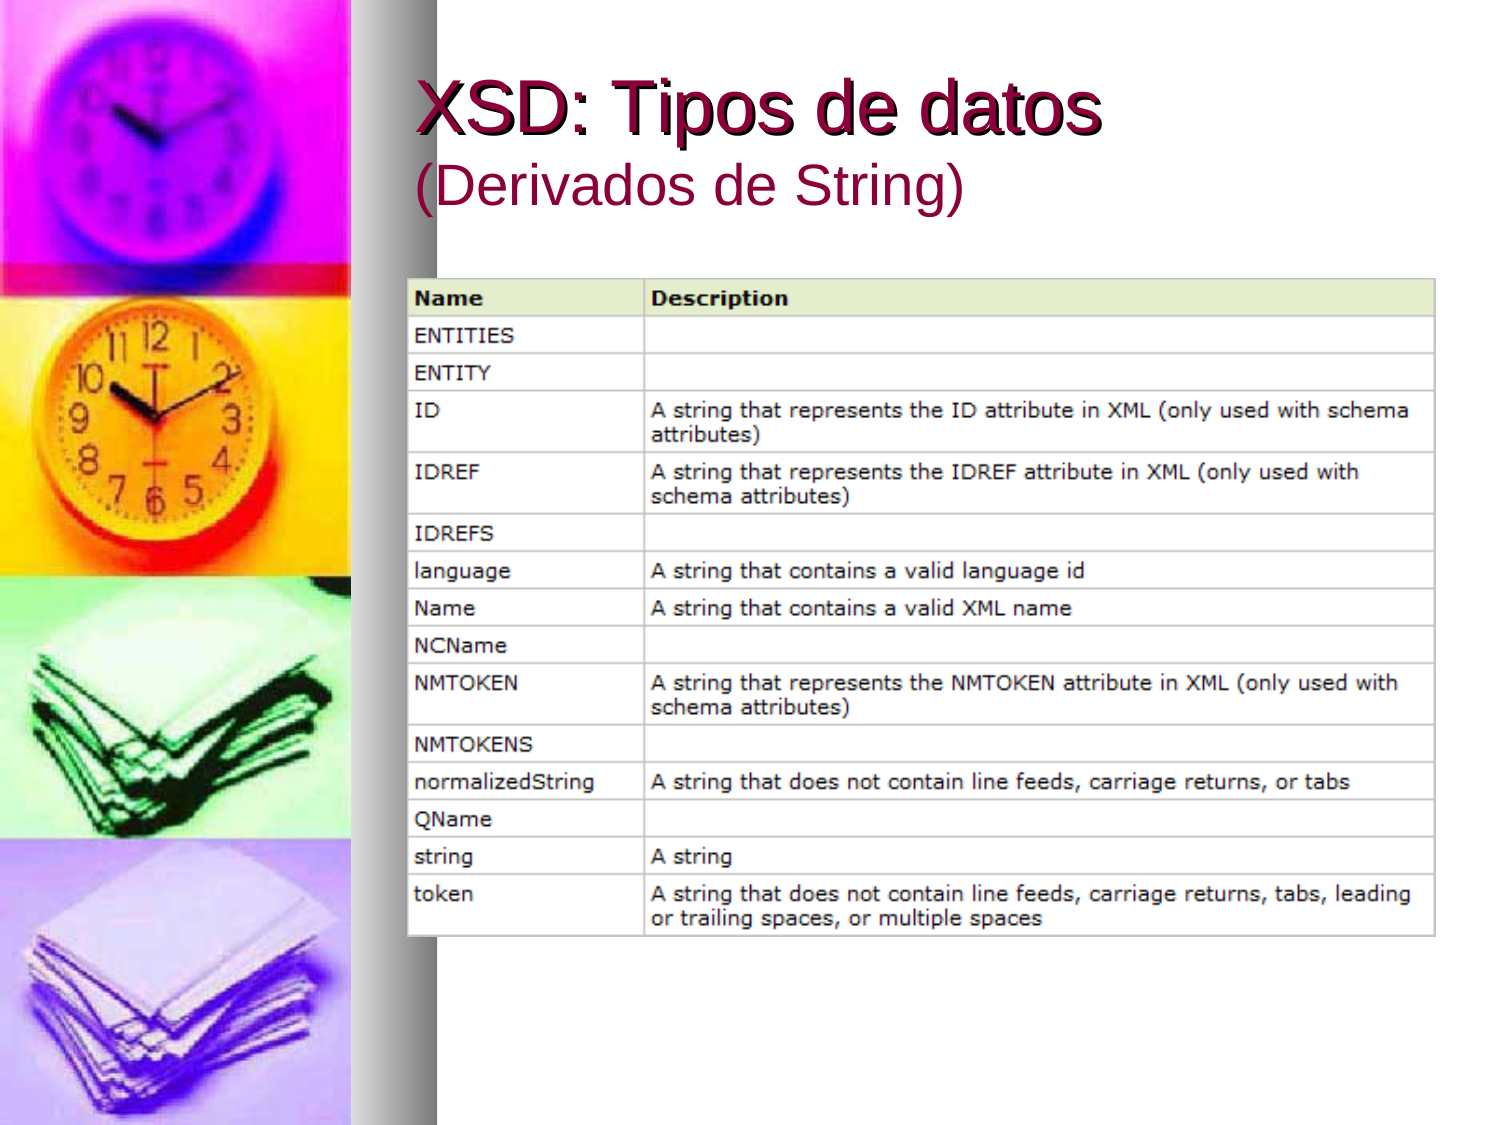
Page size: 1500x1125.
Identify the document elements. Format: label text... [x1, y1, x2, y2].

title XSD: Tipos de datos (Derivados de String) [399, 37, 1450, 238]
picture [0, 0, 351, 1125]
chart [407, 278, 1436, 937]
